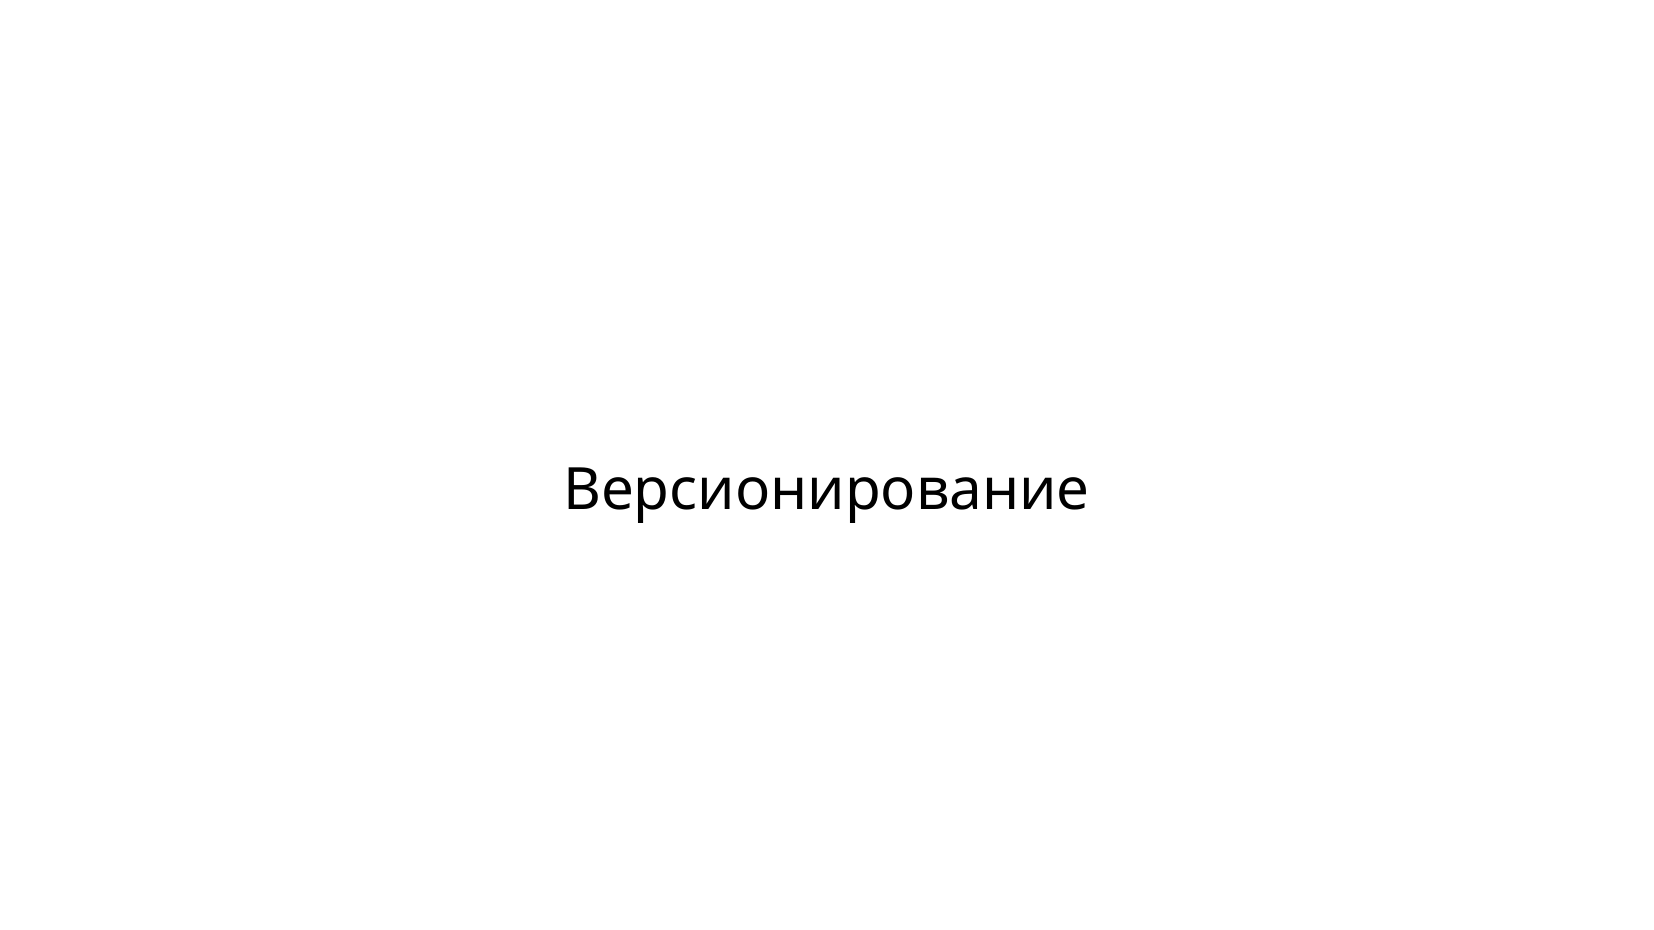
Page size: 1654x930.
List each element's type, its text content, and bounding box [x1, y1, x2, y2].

subtitle Версионирование [82, 217, 1571, 757]
